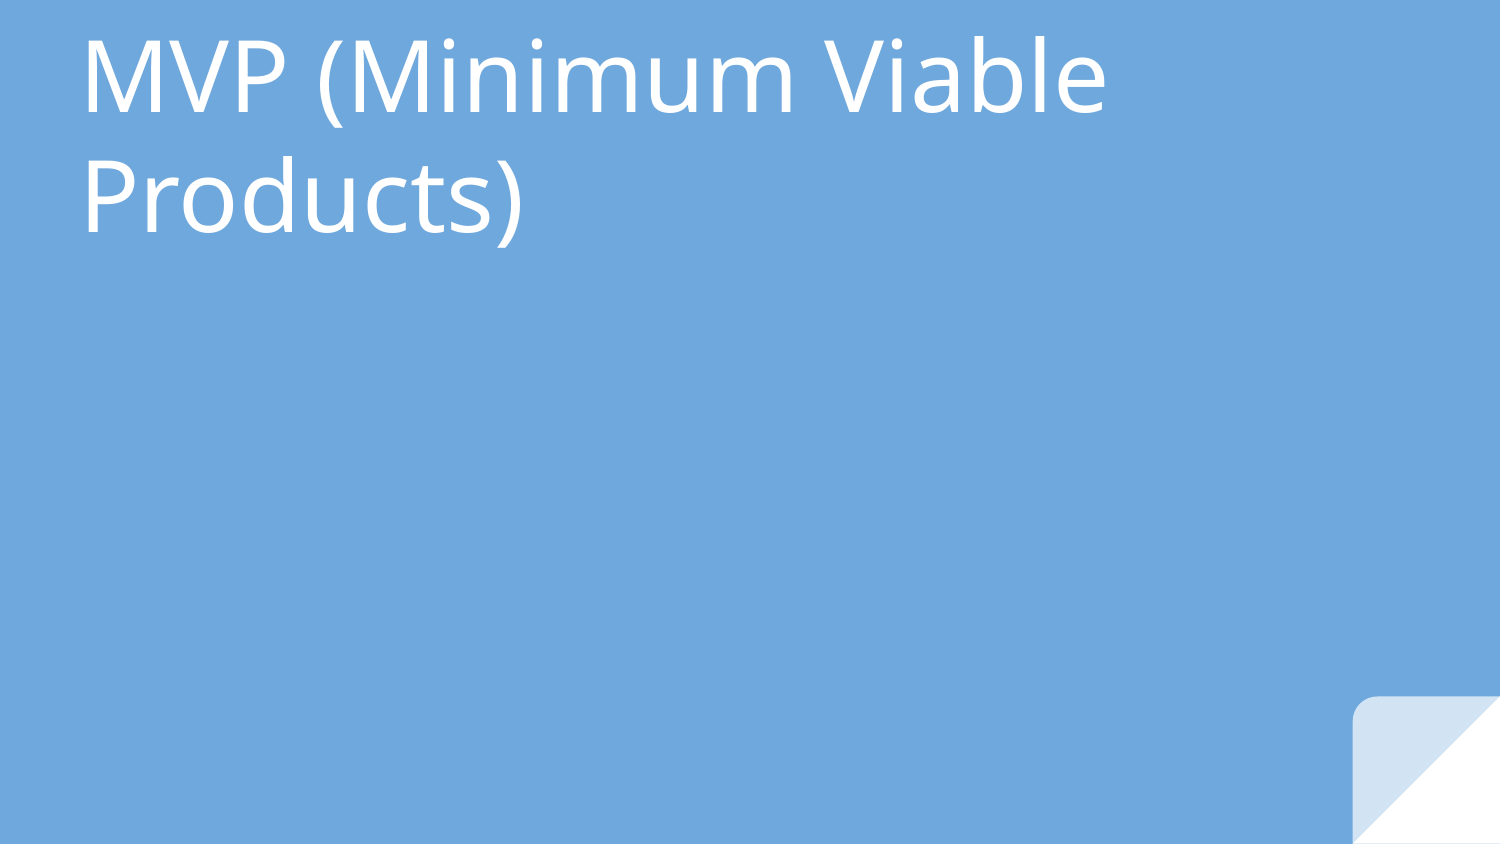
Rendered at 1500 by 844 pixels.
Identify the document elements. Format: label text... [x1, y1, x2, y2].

title MVP (Minimum Viable Products) [64, 64, 1413, 268]
